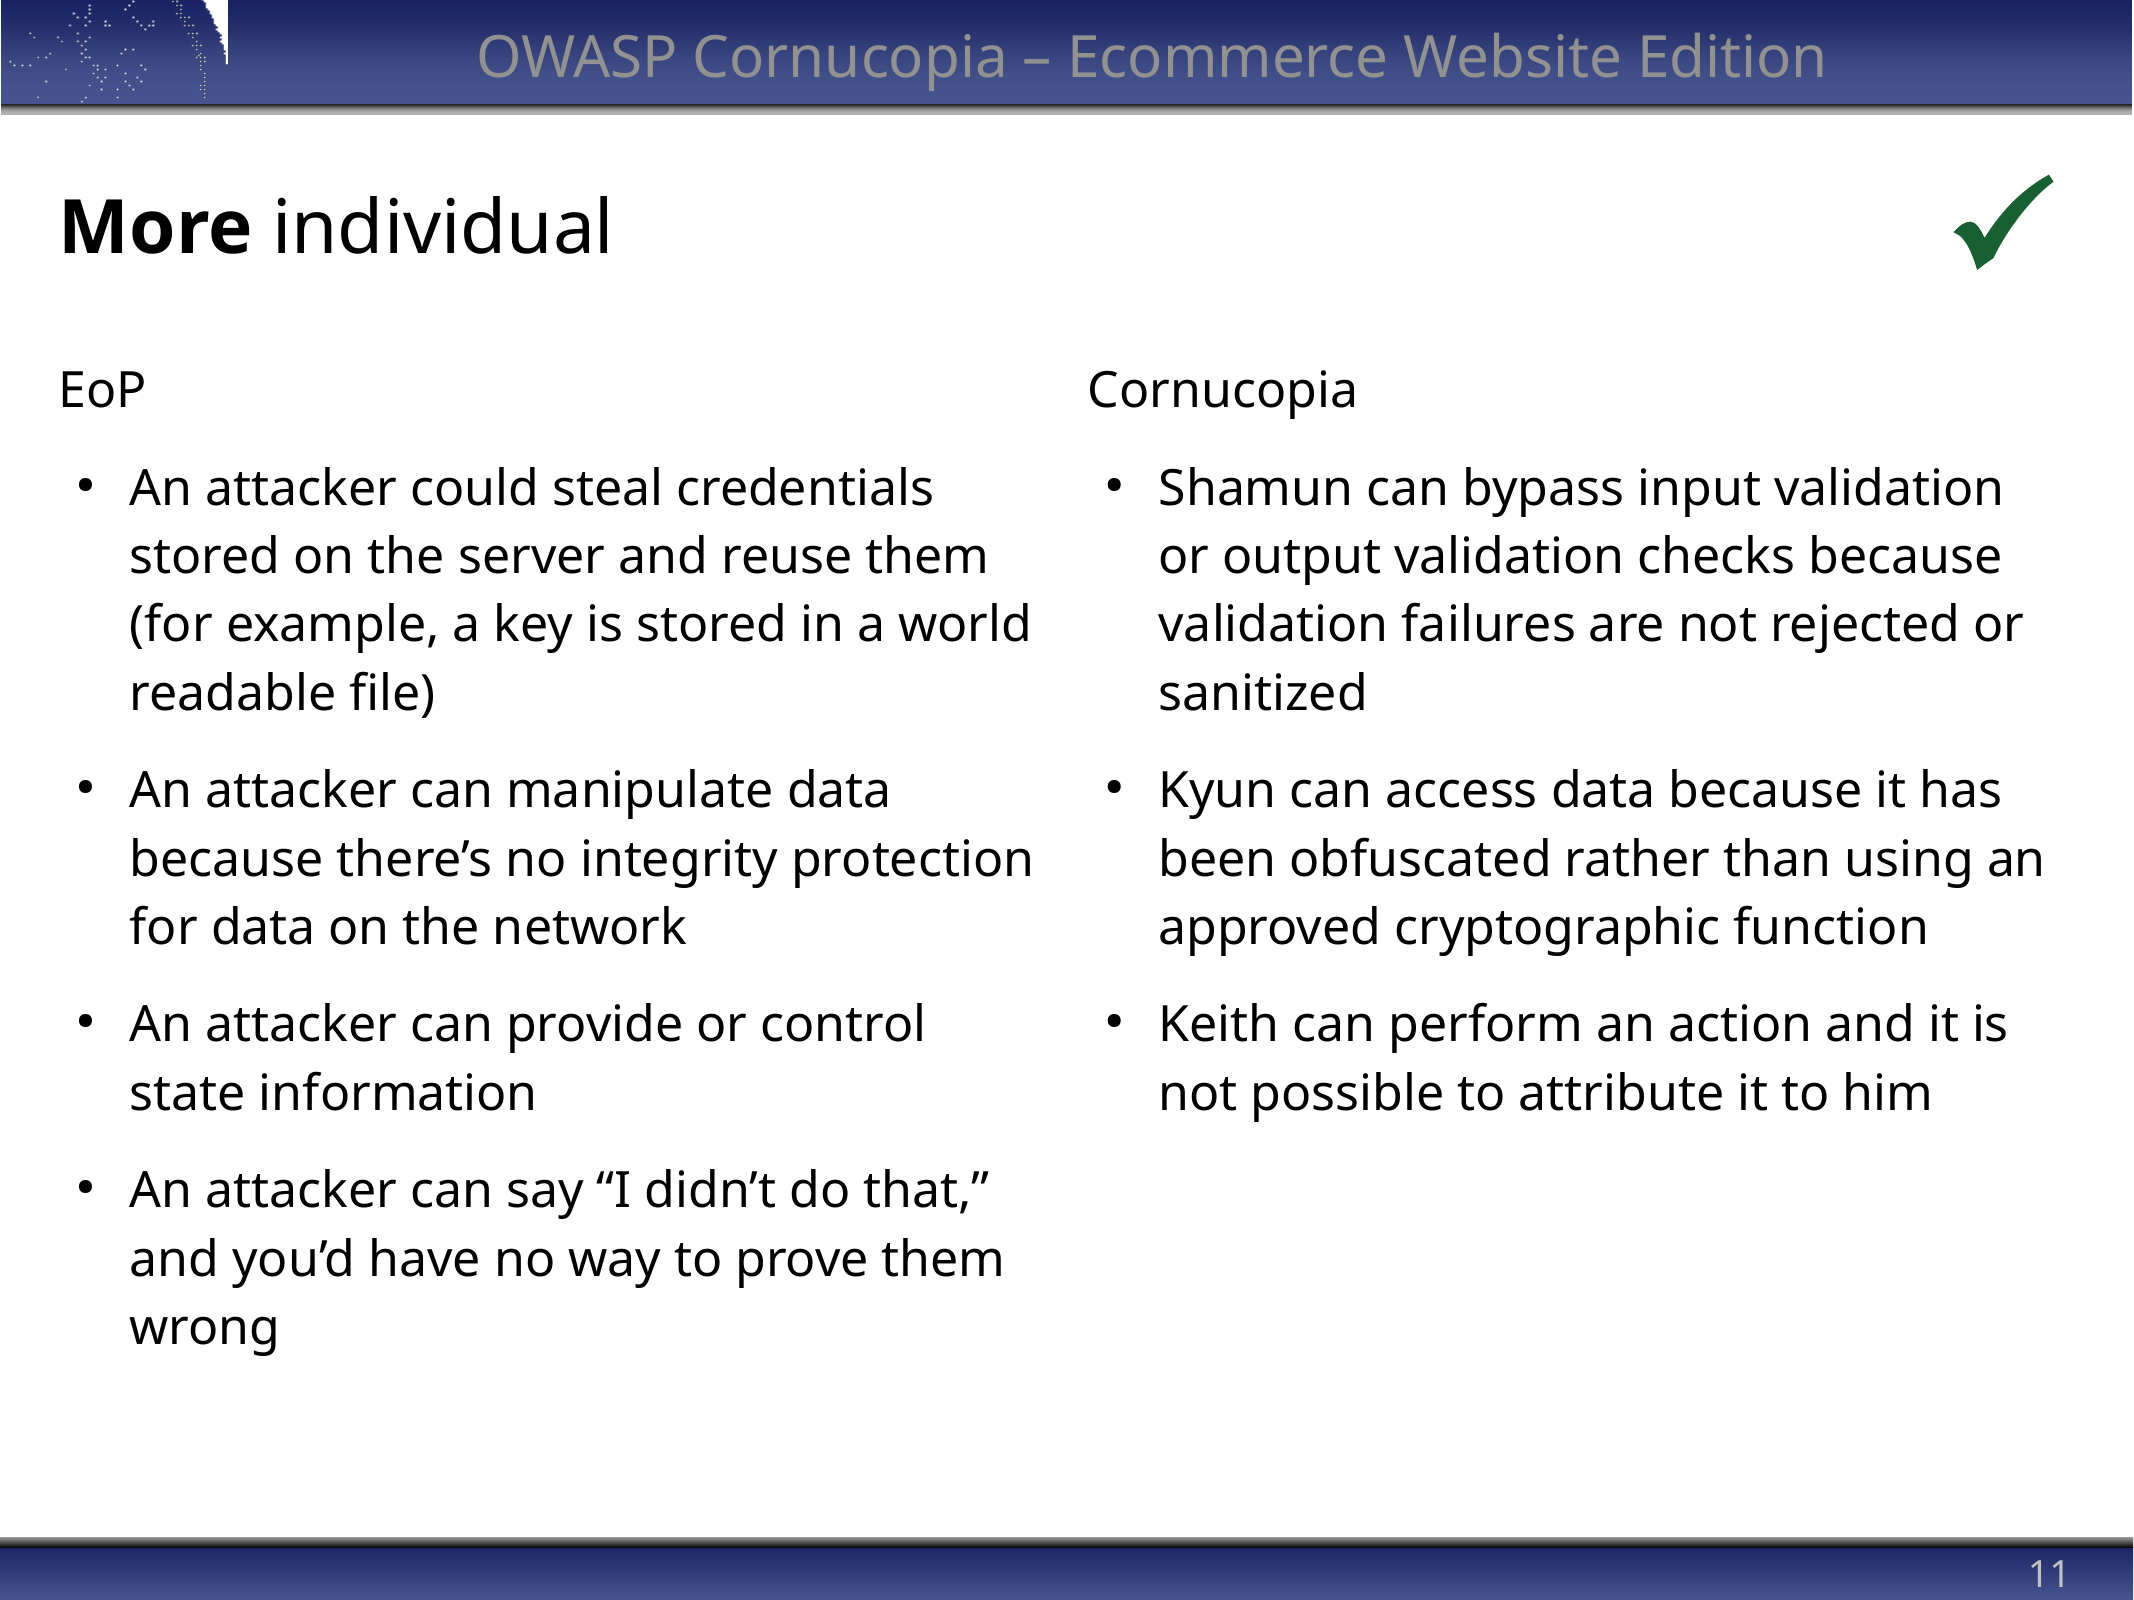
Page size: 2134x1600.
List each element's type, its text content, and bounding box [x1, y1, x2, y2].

list EoP An attacker could steal credentials stored on the server and reuse them (for example, a key is stored in a world readable file) An attacker can manipulate data because there’s no integrity protection for data on the network An attacker can provide or control state information An attacker can say “I didn’t do that,” and you’d have no way to prove them wrong [58, 354, 1039, 1536]
list ü [1730, 177, 2061, 325]
list Cornucopia Shamun can bypass input validation or output validation checks because validation failures are not rejected or sanitized Kyun can access data because it has been obfuscated rather than using an approved cryptographic function Keith can perform an action and it is not possible to attribute it to him [1087, 354, 2068, 1536]
title More individual [58, 124, 2126, 325]
